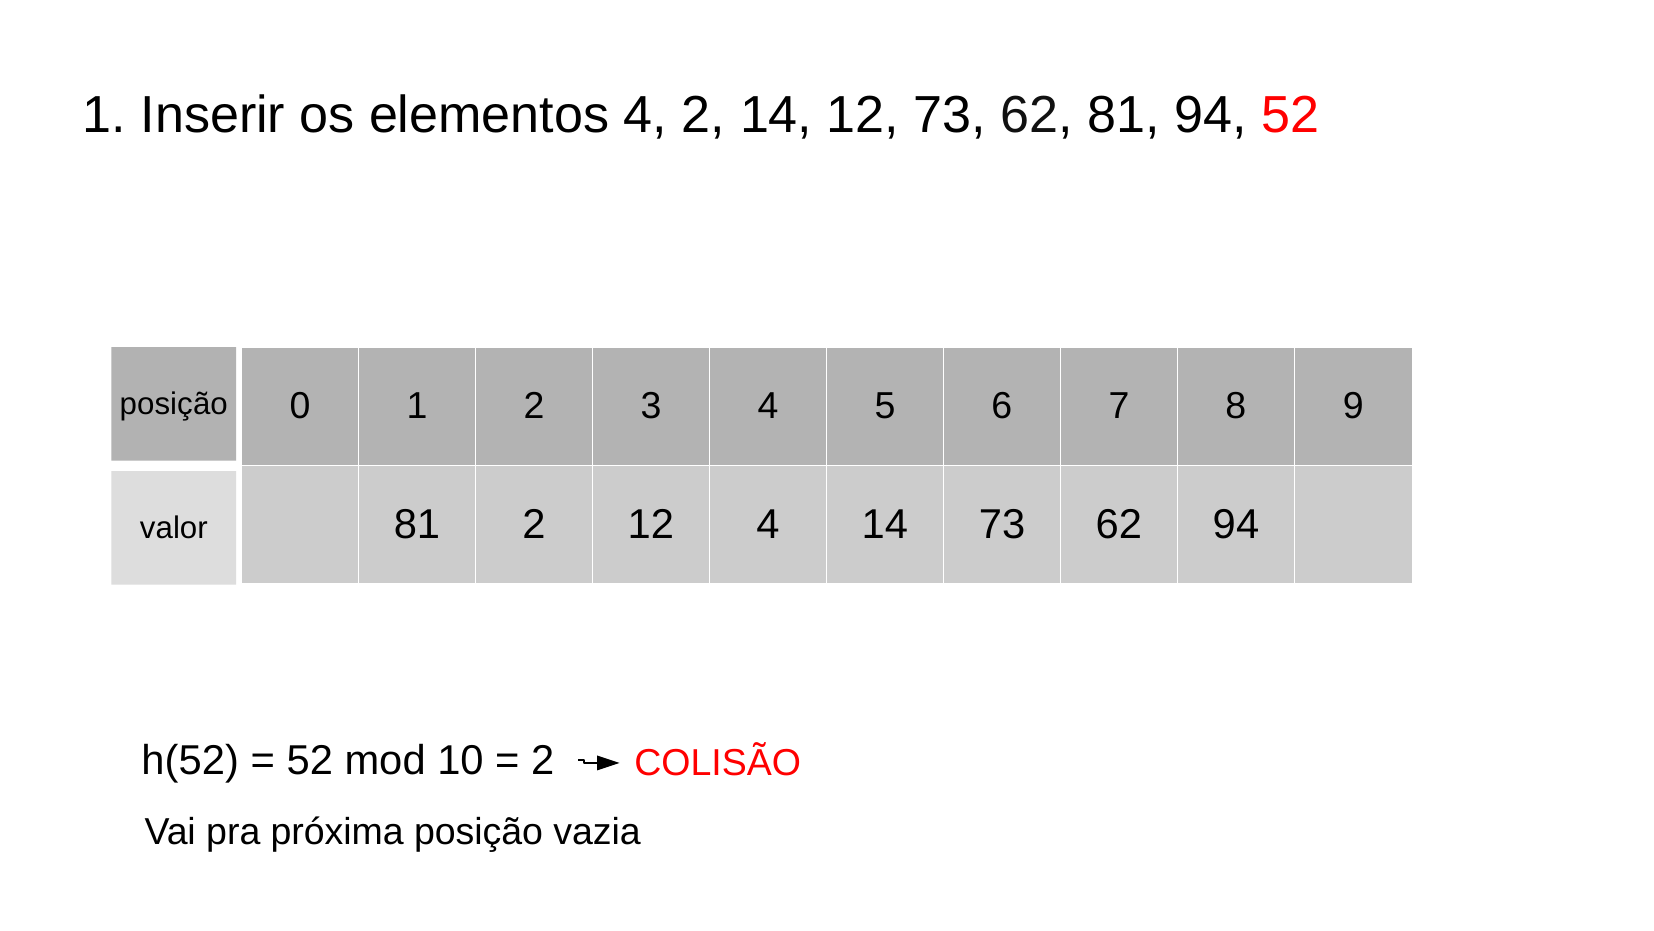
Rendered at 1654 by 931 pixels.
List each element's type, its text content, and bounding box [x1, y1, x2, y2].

table_header 3 [593, 348, 709, 465]
table_cell 14 [827, 466, 943, 583]
table_cell 94 [1178, 466, 1294, 583]
table_cell 73 [944, 466, 1060, 583]
table_header 1 [359, 348, 475, 465]
table_cell 81 [359, 466, 475, 583]
table_header 4 [710, 348, 826, 465]
table_header 5 [827, 348, 943, 465]
table_header 8 [1178, 348, 1294, 465]
table_header 9 [1295, 348, 1412, 465]
table_cell 62 [1061, 466, 1177, 583]
table_cell 4 [710, 466, 826, 583]
table_header 6 [944, 348, 1060, 465]
table_cell [242, 466, 358, 583]
table_header 7 [1061, 348, 1177, 465]
text_box Vai pra próxima posição vazia [129, 803, 733, 903]
table_header 0 [242, 348, 358, 465]
text_box h(52) = 52 mod 10 = 2 [126, 729, 579, 791]
title 1. Inserir os elementos 4, 2, 14, 12, 73, 62, 81, 94, 52 [82, 37, 1571, 193]
table_cell 12 [593, 466, 709, 583]
table_cell [1295, 466, 1412, 583]
text_box valor [111, 471, 237, 585]
text_box posição [111, 347, 237, 461]
text_box COLISÃO [619, 734, 816, 792]
table_header 2 [476, 348, 592, 465]
table_cell 2 [476, 466, 592, 583]
